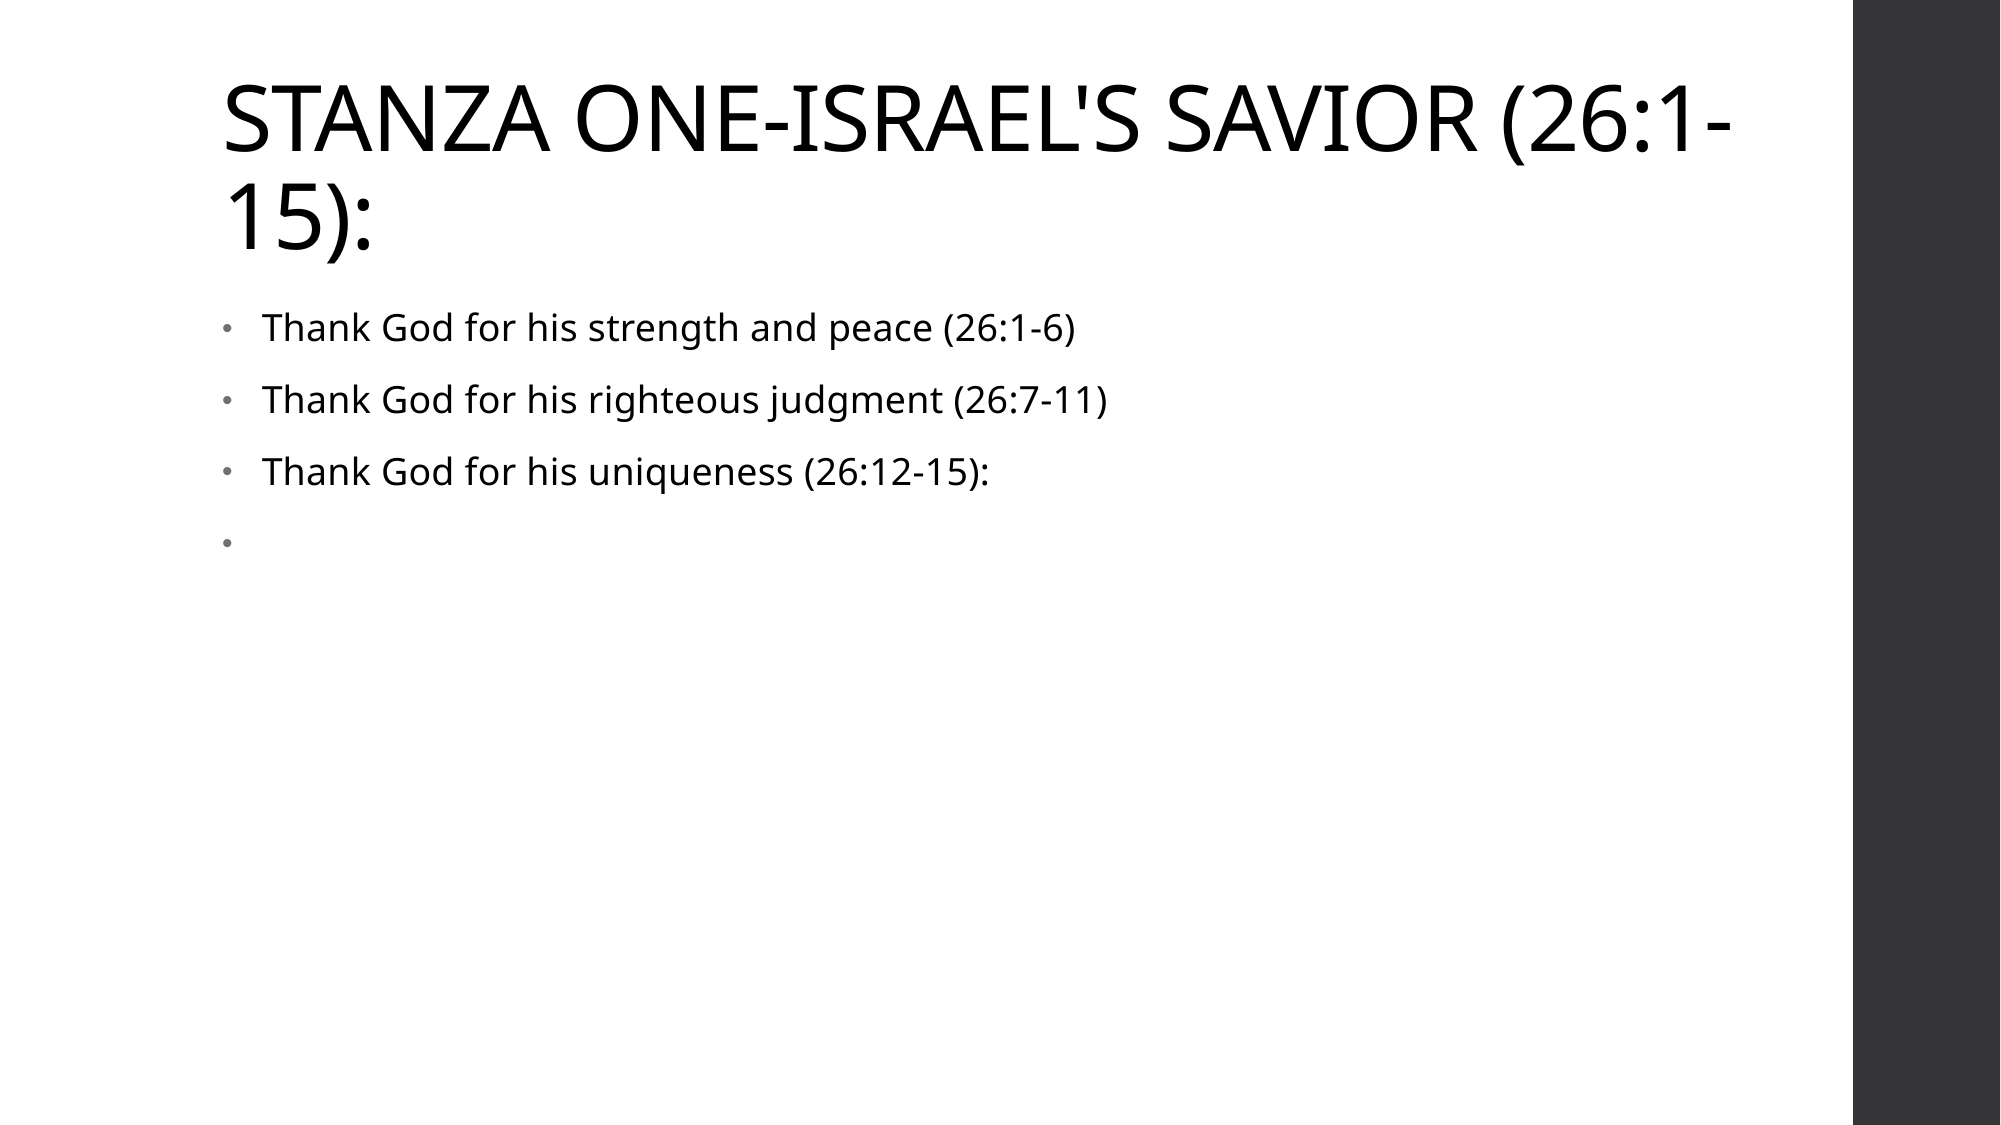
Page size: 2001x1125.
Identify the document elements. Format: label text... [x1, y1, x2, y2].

title STANZA ONE-ISRAEL'S SAVIOR (26:1-15): [206, 60, 1797, 278]
list Thank God for his strength and peace (26:1-6) Thank God for his righteous judgment (26:7-11) Thank God for his uniqueness (26:12-15): [206, 299, 1617, 1014]
